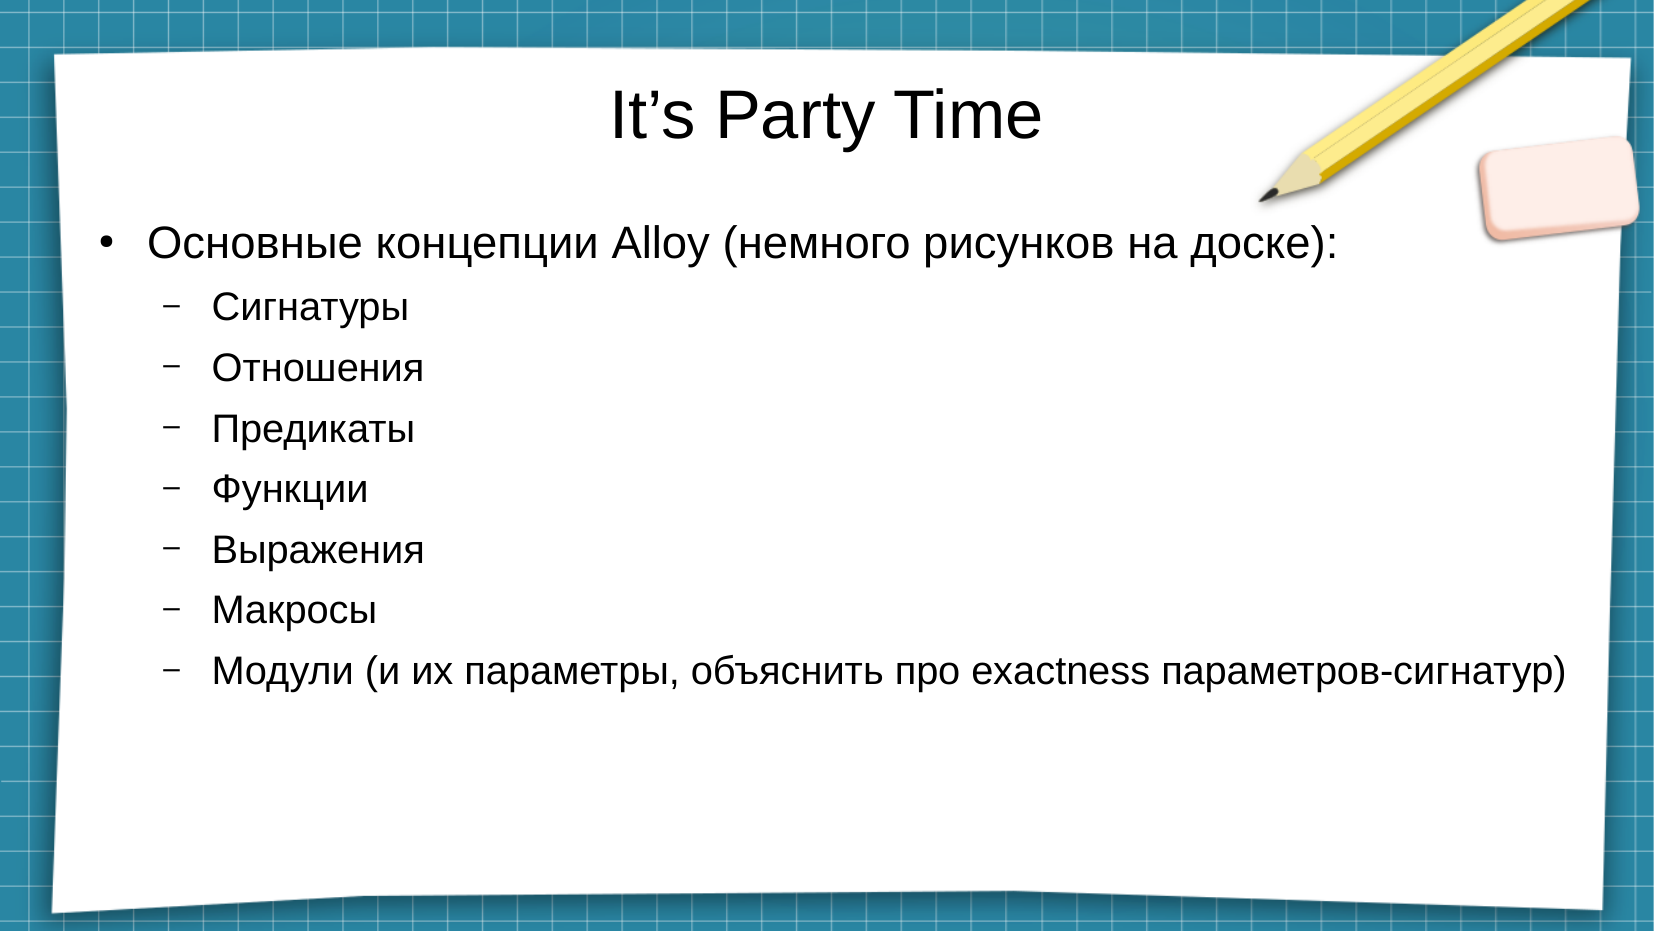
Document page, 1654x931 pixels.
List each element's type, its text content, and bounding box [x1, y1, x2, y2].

title It’s Party Time [82, 37, 1571, 193]
list Основные концепции Alloy (немного рисунков на доске): Сигнатуры Отношения Предикаты Функции Выражения Макросы Модули (и их параметры, объяснить про exactness параметров-сигнатур) [82, 217, 1571, 758]
picture [0, 0, 1654, 931]
